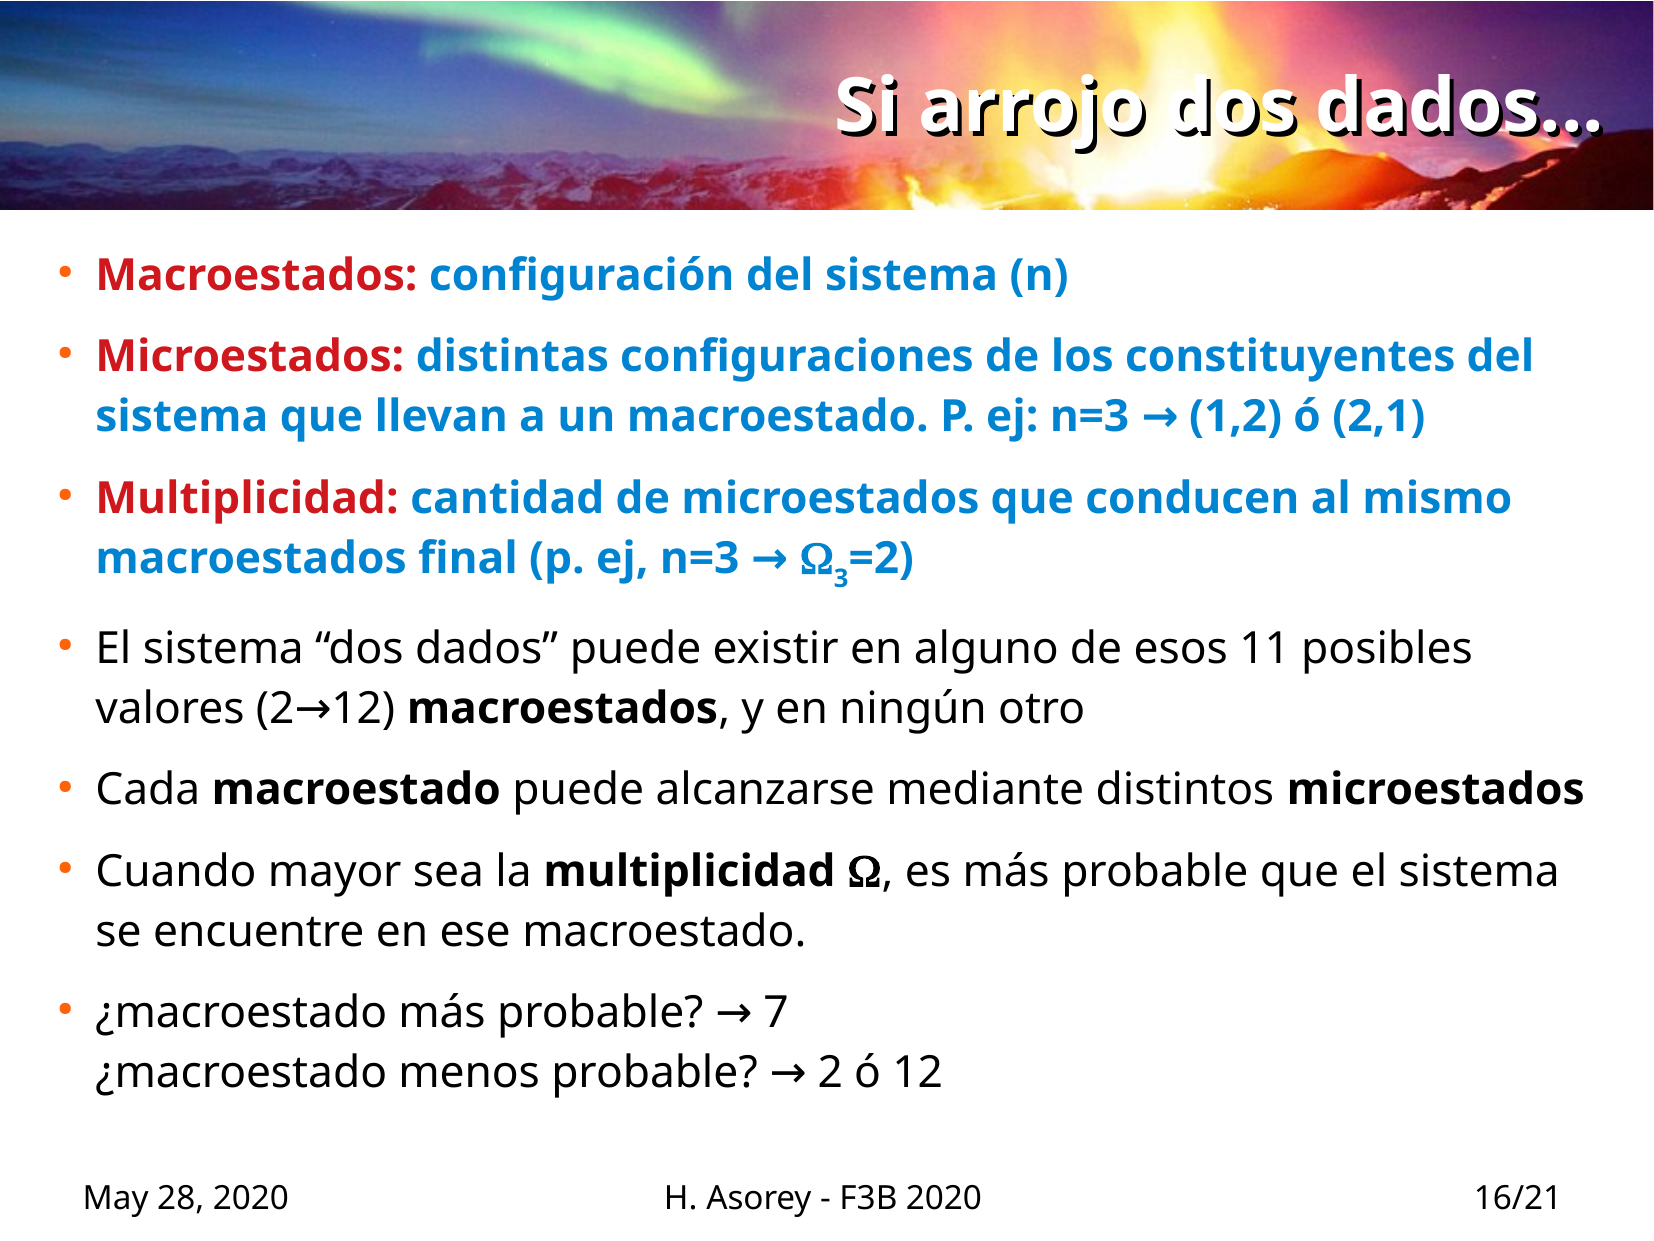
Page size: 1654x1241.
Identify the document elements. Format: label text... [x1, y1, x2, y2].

picture [0, 1, 1654, 210]
list Macroestados: configuración del sistema (n) Microestados: distintas configuraciones de los constituyentes del sistema que llevan a un macroestado. P. ej: n=3 → (1,2) ó (2,1) Multiplicidad: cantidad de microestados que conducen al mismo macroestados final (p. ej, n=3 → W3=2) El sistema “dos dados” puede existir en alguno de esos 11 posibles valores (2→12) macroestados, y en ningún otro Cada macroestado puede alcanzarse mediante distintos microestados Cuando mayor sea la multiplicidad W, es más probable que el sistema se encuentre en ese macroestado. ¿macroestado más probable? → 7 ¿macroestado menos probable? → 2 ó 12 [45, 243, 1606, 1144]
title Si arrojo dos dados... [45, 15, 1606, 191]
